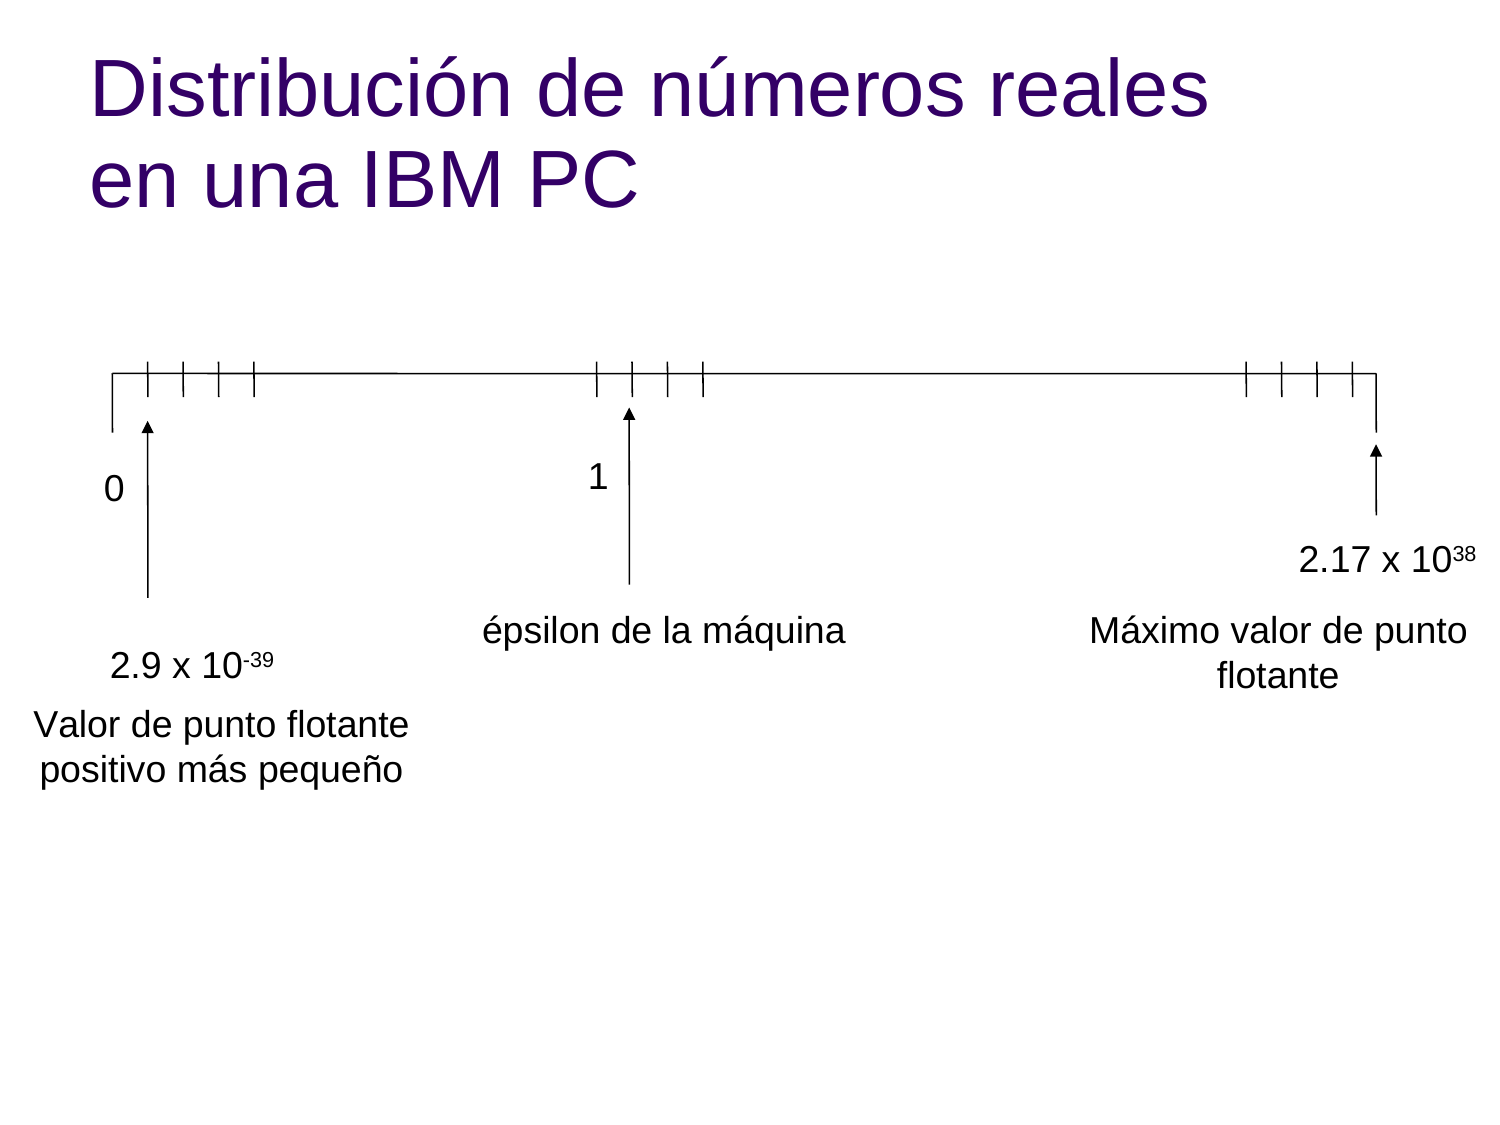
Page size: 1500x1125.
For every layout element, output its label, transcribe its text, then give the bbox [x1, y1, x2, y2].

text_box 2.17 x 1038 [1283, 527, 1492, 588]
text_box épsilon de la máquina [467, 597, 861, 659]
title Distribución de números reales en una IBM PC [74, 20, 1313, 233]
text_box 1 [573, 444, 624, 505]
text_box Máximo valor de punto flotante [1056, 597, 1500, 704]
text_box 2.9 x 10-39 [0, 633, 384, 692]
text_box 0 [88, 456, 140, 517]
text_box Valor de punto flotante positivo más pequeño [0, 692, 444, 798]
